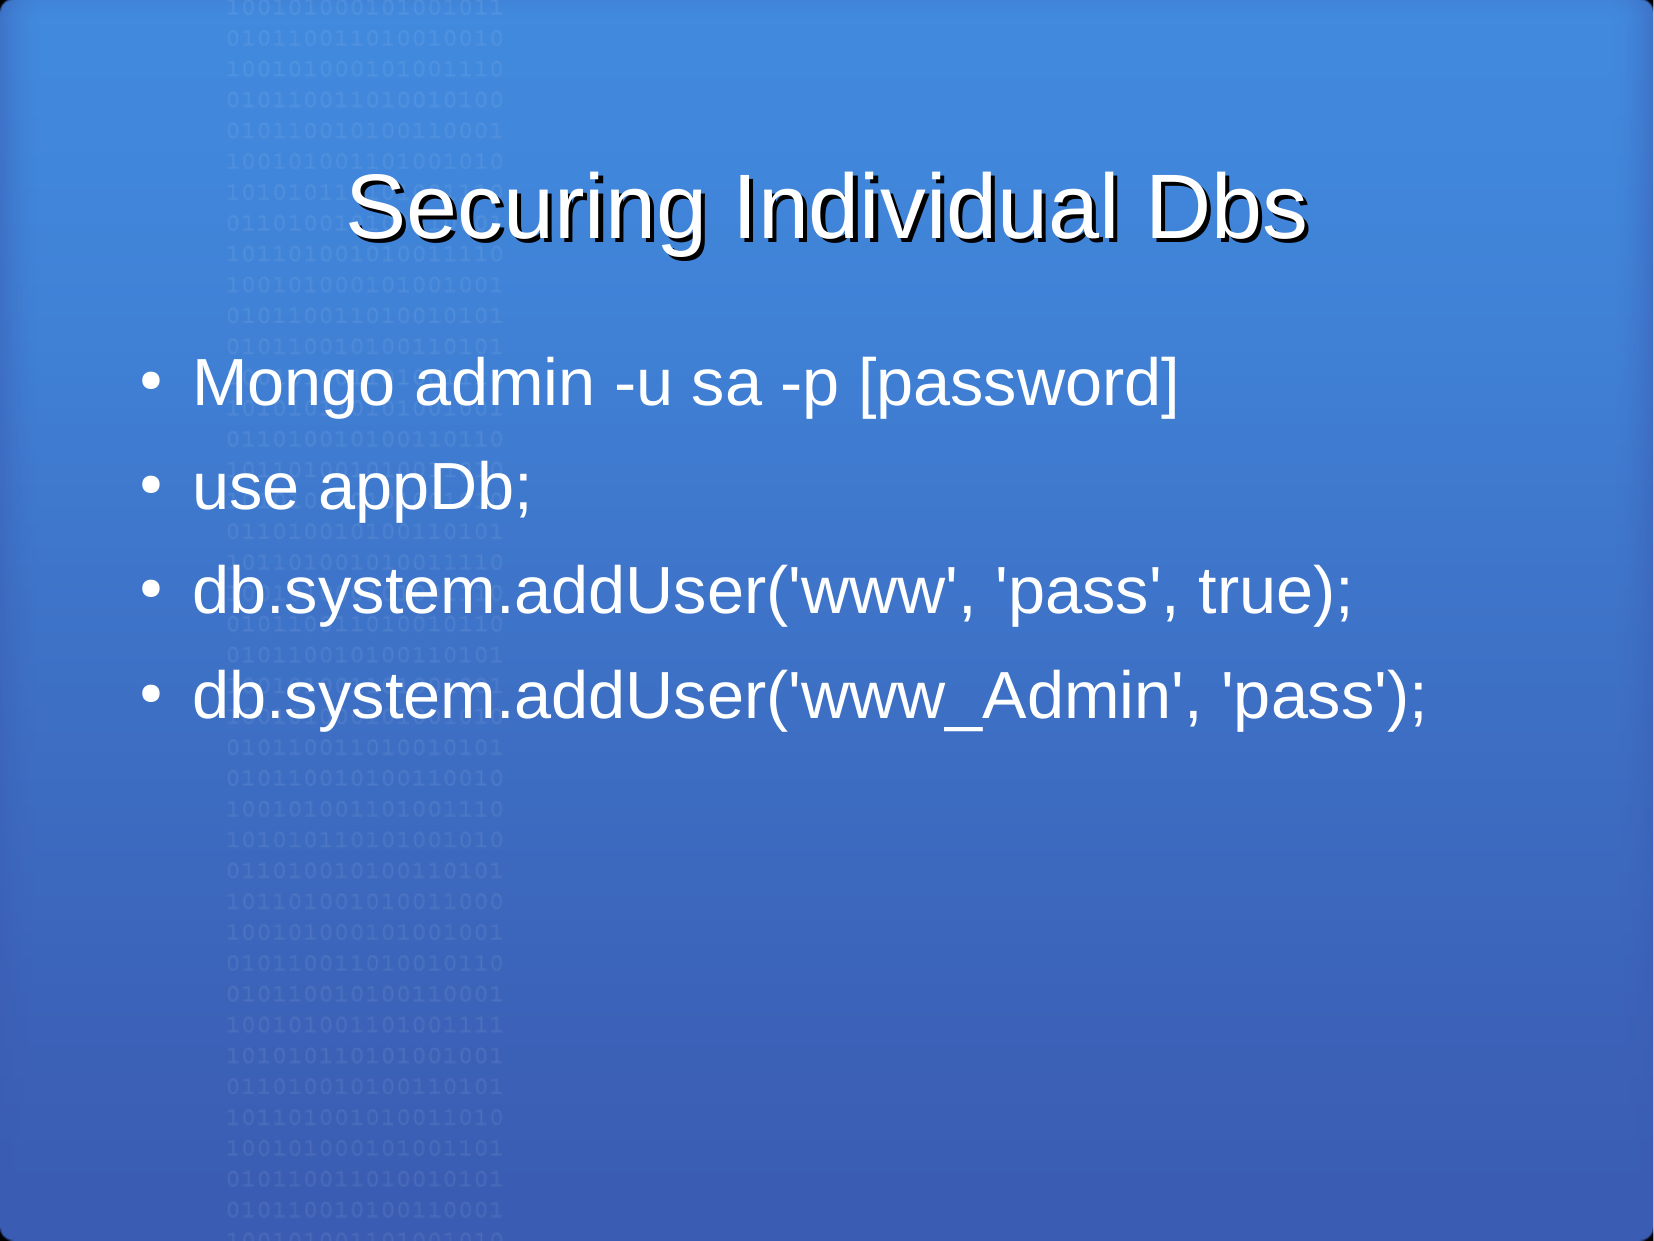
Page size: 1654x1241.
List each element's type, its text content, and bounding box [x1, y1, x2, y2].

list Mongo admin -u sa -p [password] use appDb; db.system.addUser('www', 'pass', true); db.system.addUser('www_Admin', 'pass'); [121, 344, 1534, 1112]
title Securing Individual Dbs [121, 110, 1534, 303]
picture [0, 0, 1654, 1241]
